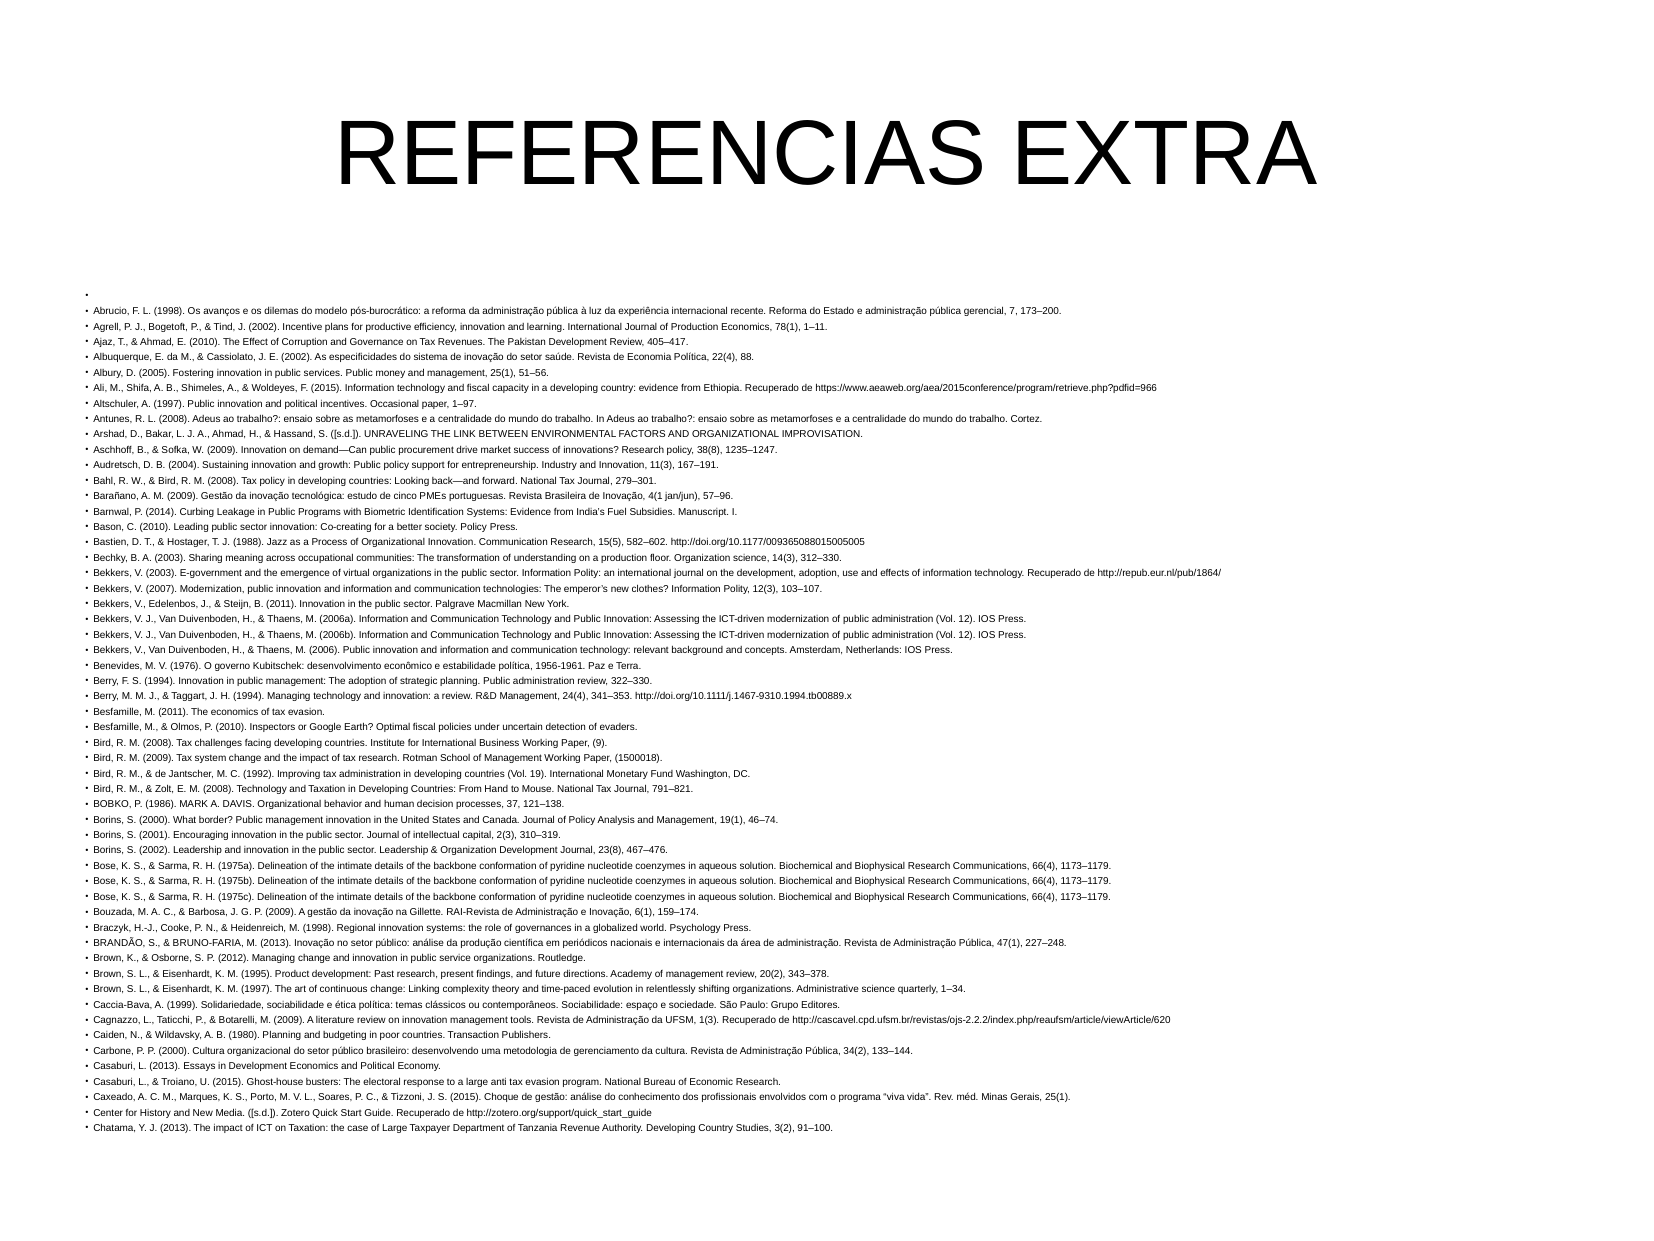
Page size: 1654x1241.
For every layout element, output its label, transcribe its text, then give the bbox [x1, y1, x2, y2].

list Abrucio, F. L. (1998). Os avanços e os dilemas do modelo pós-burocrático: a reforma da administração pública à luz da experiência internacional recente. Reforma do Estado e administração pública gerencial, 7, 173–200. Agrell, P. J., Bogetoft, P., & Tind, J. (2002). Incentive plans for productive efficiency, innovation and learning. International Journal of Production Economics, 78(1), 1–11. Ajaz, T., & Ahmad, E. (2010). The Effect of Corruption and Governance on Tax Revenues. The Pakistan Development Review, 405–417. Albuquerque, E. da M., & Cassiolato, J. E. (2002). As especificidades do sistema de inovação do setor saúde. Revista de Economia Política, 22(4), 88. Albury, D. (2005). Fostering innovation in public services. Public money and management, 25(1), 51–56. Ali, M., Shifa, A. B., Shimeles, A., & Woldeyes, F. (2015). Information technology and fiscal capacity in a developing country: evidence from Ethiopia. Recuperado de https://www.aeaweb.org/aea/2015conference/program/retrieve.php?pdfid=966 Altschuler, A. (1997). Public innovation and political incentives. Occasional paper, 1–97. Antunes, R. L. (2008). Adeus ao trabalho?: ensaio sobre as metamorfoses e a centralidade do mundo do trabalho. In Adeus ao trabalho?: ensaio sobre as metamorfoses e a centralidade do mundo do trabalho. Cortez. Arshad, D., Bakar, L. J. A., Ahmad, H., & Hassand, S. ([s.d.]). UNRAVELING THE LINK BETWEEN ENVIRONMENTAL FACTORS AND ORGANIZATIONAL IMPROVISATION. Aschhoff, B., & Sofka, W. (2009). Innovation on demand—Can public procurement drive market success of innovations? Research policy, 38(8), 1235–1247. Audretsch, D. B. (2004). Sustaining innovation and growth: Public policy support for entrepreneurship. Industry and Innovation, 11(3), 167–191. Bahl, R. W., & Bird, R. M. (2008). Tax policy in developing countries: Looking back—and forward. National Tax Journal, 279–301. Barañano, A. M. (2009). Gestão da inovação tecnológica: estudo de cinco PMEs portuguesas. Revista Brasileira de Inovação, 4(1 jan/jun), 57–96. Barnwal, P. (2014). Curbing Leakage in Public Programs with Biometric Identification Systems: Evidence from India’s Fuel Subsidies. Manuscript. I. Bason, C. (2010). Leading public sector innovation: Co-creating for a better society. Policy Press. Bastien, D. T., & Hostager, T. J. (1988). Jazz as a Process of Organizational Innovation. Communication Research, 15(5), 582–602. http://doi.org/10.1177/009365088015005005 Bechky, B. A. (2003). Sharing meaning across occupational communities: The transformation of understanding on a production floor. Organization science, 14(3), 312–330. Bekkers, V. (2003). E-government and the emergence of virtual organizations in the public sector. Information Polity: an international journal on the development, adoption, use and effects of information technology. Recuperado de http://repub.eur.nl/pub/1864/ Bekkers, V. (2007). Modernization, public innovation and information and communication technologies: The emperor’s new clothes? Information Polity, 12(3), 103–107. Bekkers, V., Edelenbos, J., & Steijn, B. (2011). Innovation in the public sector. Palgrave Macmillan New York. Bekkers, V. J., Van Duivenboden, H., & Thaens, M. (2006a). Information and Communication Technology and Public Innovation: Assessing the ICT-driven modernization of public administration (Vol. 12). IOS Press. Bekkers, V. J., Van Duivenboden, H., & Thaens, M. (2006b). Information and Communication Technology and Public Innovation: Assessing the ICT-driven modernization of public administration (Vol. 12). IOS Press. Bekkers, V., Van Duivenboden, H., & Thaens, M. (2006). Public innovation and information and communication technology: relevant background and concepts. Amsterdam, Netherlands: IOS Press. Benevides, M. V. (1976). O governo Kubitschek: desenvolvimento econômico e estabilidade política, 1956-1961. Paz e Terra. Berry, F. S. (1994). Innovation in public management: The adoption of strategic planning. Public administration review, 322–330. Berry, M. M. J., & Taggart, J. H. (1994). Managing technology and innovation: a review. R&D Management, 24(4), 341–353. http://doi.org/10.1111/j.1467-9310.1994.tb00889.x Besfamille, M. (2011). The economics of tax evasion. Besfamille, M., & Olmos, P. (2010). Inspectors or Google Earth? Optimal fiscal policies under uncertain detection of evaders. Bird, R. M. (2008). Tax challenges facing developing countries. Institute for International Business Working Paper, (9). Bird, R. M. (2009). Tax system change and the impact of tax research. Rotman School of Management Working Paper, (1500018). Bird, R. M., & de Jantscher, M. C. (1992). Improving tax administration in developing countries (Vol. 19). International Monetary Fund Washington, DC. Bird, R. M., & Zolt, E. M. (2008). Technology and Taxation in Developing Countries: From Hand to Mouse. National Tax Journal, 791–821. BOBKO, P. (1986). MARK A. DAVIS. Organizational behavior and human decision processes, 37, 121–138. Borins, S. (2000). What border? Public management innovation in the United States and Canada. Journal of Policy Analysis and Management, 19(1), 46–74. Borins, S. (2001). Encouraging innovation in the public sector. Journal of intellectual capital, 2(3), 310–319. Borins, S. (2002). Leadership and innovation in the public sector. Leadership & Organization Development Journal, 23(8), 467–476. Bose, K. S., & Sarma, R. H. (1975a). Delineation of the intimate details of the backbone conformation of pyridine nucleotide coenzymes in aqueous solution. Biochemical and Biophysical Research Communications, 66(4), 1173–1179. Bose, K. S., & Sarma, R. H. (1975b). Delineation of the intimate details of the backbone conformation of pyridine nucleotide coenzymes in aqueous solution. Biochemical and Biophysical Research Communications, 66(4), 1173–1179. Bose, K. S., & Sarma, R. H. (1975c). Delineation of the intimate details of the backbone conformation of pyridine nucleotide coenzymes in aqueous solution. Biochemical and Biophysical Research Communications, 66(4), 1173–1179. Bouzada, M. A. C., & Barbosa, J. G. P. (2009). A gestão da inovação na Gillette. RAI-Revista de Administração e Inovação, 6(1), 159–174. Braczyk, H.-J., Cooke, P. N., & Heidenreich, M. (1998). Regional innovation systems: the role of governances in a globalized world. Psychology Press. BRANDÃO, S., & BRUNO-FARIA, M. (2013). Inovação no setor público: análise da produção científica em periódicos nacionais e internacionais da área de administração. Revista de Administração Pública, 47(1), 227–248. Brown, K., & Osborne, S. P. (2012). Managing change and innovation in public service organizations. Routledge. Brown, S. L., & Eisenhardt, K. M. (1995). Product development: Past research, present findings, and future directions. Academy of management review, 20(2), 343–378. Brown, S. L., & Eisenhardt, K. M. (1997). The art of continuous change: Linking complexity theory and time-paced evolution in relentlessly shifting organizations. Administrative science quarterly, 1–34. Caccia-Bava, A. (1999). Solidariedade, sociabilidade e ética política: temas clássicos ou contemporâneos. Sociabilidade: espaço e sociedade. São Paulo: Grupo Editores. Cagnazzo, L., Taticchi, P., & Botarelli, M. (2009). A literature review on innovation management tools. Revista de Administração da UFSM, 1(3). Recuperado de http://cascavel.cpd.ufsm.br/revistas/ojs-2.2.2/index.php/reaufsm/article/viewArticle/620 Caiden, N., & Wildavsky, A. B. (1980). Planning and budgeting in poor countries. Transaction Publishers. Carbone, P. P. (2000). Cultura organizacional do setor público brasileiro: desenvolvendo uma metodologia de gerenciamento da cultura. Revista de Administração Pública, 34(2), 133–144. Casaburi, L. (2013). Essays in Development Economics and Political Economy. Casaburi, L., & Troiano, U. (2015). Ghost-house busters: The electoral response to a large anti tax evasion program. National Bureau of Economic Research. Caxeado, A. C. M., Marques, K. S., Porto, M. V. L., Soares, P. C., & Tizzoni, J. S. (2015). Choque de gestão: análise do conhecimento dos profissionais envolvidos com o programa “viva vida”. Rev. méd. Minas Gerais, 25(1). Center for History and New Media. ([s.d.]). Zotero Quick Start Guide. Recuperado de http://zotero.org/support/quick_start_guide Chatama, Y. J. (2013). The impact of ICT on Taxation: the case of Large Taxpayer Department of Tanzania Revenue Authority. Developing Country Studies, 3(2), 91–100. [82, 290, 1571, 1170]
title REFERENCIAS EXTRA [82, 49, 1571, 257]
